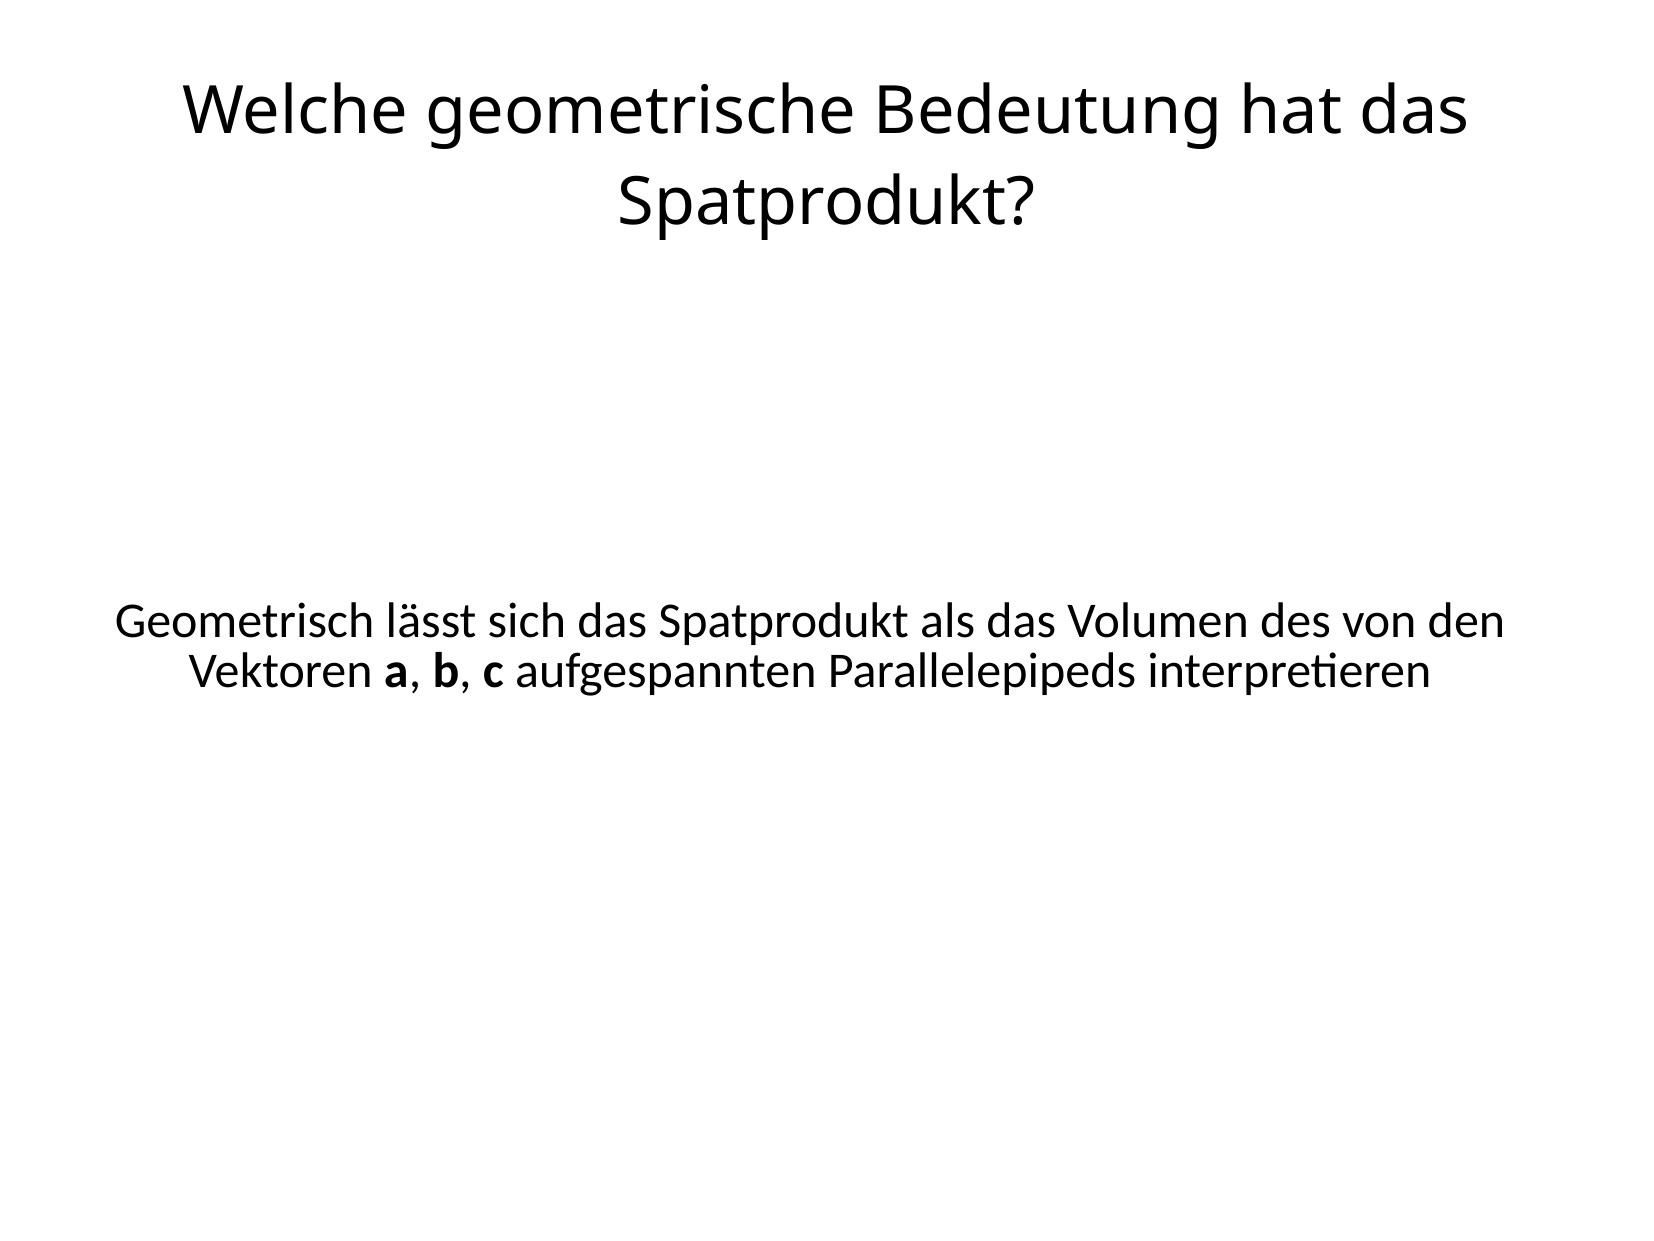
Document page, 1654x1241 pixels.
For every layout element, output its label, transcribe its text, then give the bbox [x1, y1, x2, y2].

title Welche geometrische Bedeutung hat das Spatprodukt? [82, 49, 1571, 257]
subtitle Geometrisch lässt sich das Spatprodukt als das Volumen des von den Vektoren a, b, c aufgespannten Parallelepipeds interpretieren [82, 290, 1538, 1010]
